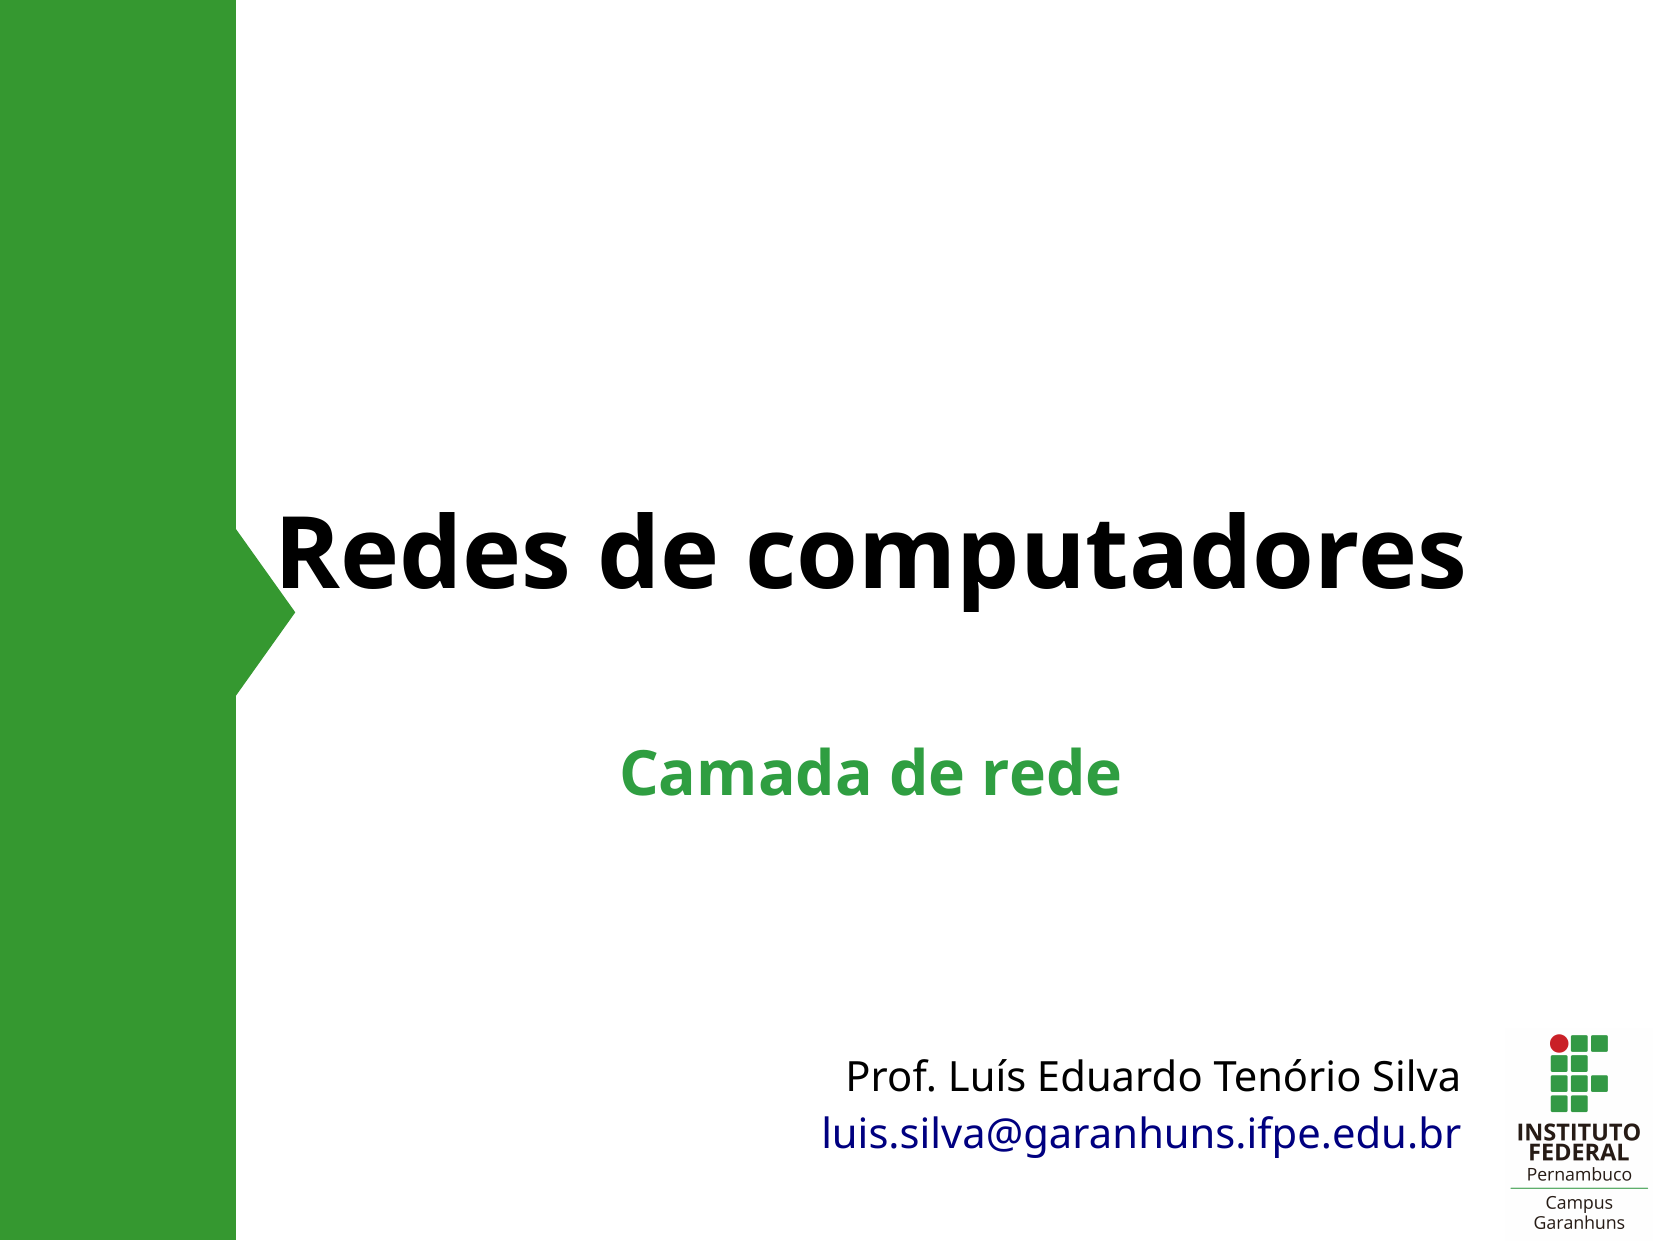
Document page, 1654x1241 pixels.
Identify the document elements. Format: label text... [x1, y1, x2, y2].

picture [1505, 1028, 1654, 1241]
text_box [0, 0, 258, 1240]
title Prof. Luís Eduardo Tenório Silva luis.silva@garanhuns.ifpe.edu.br [191, 974, 1462, 1234]
title Redes de computadores [236, 433, 1506, 666]
title Camada de rede [236, 685, 1506, 857]
